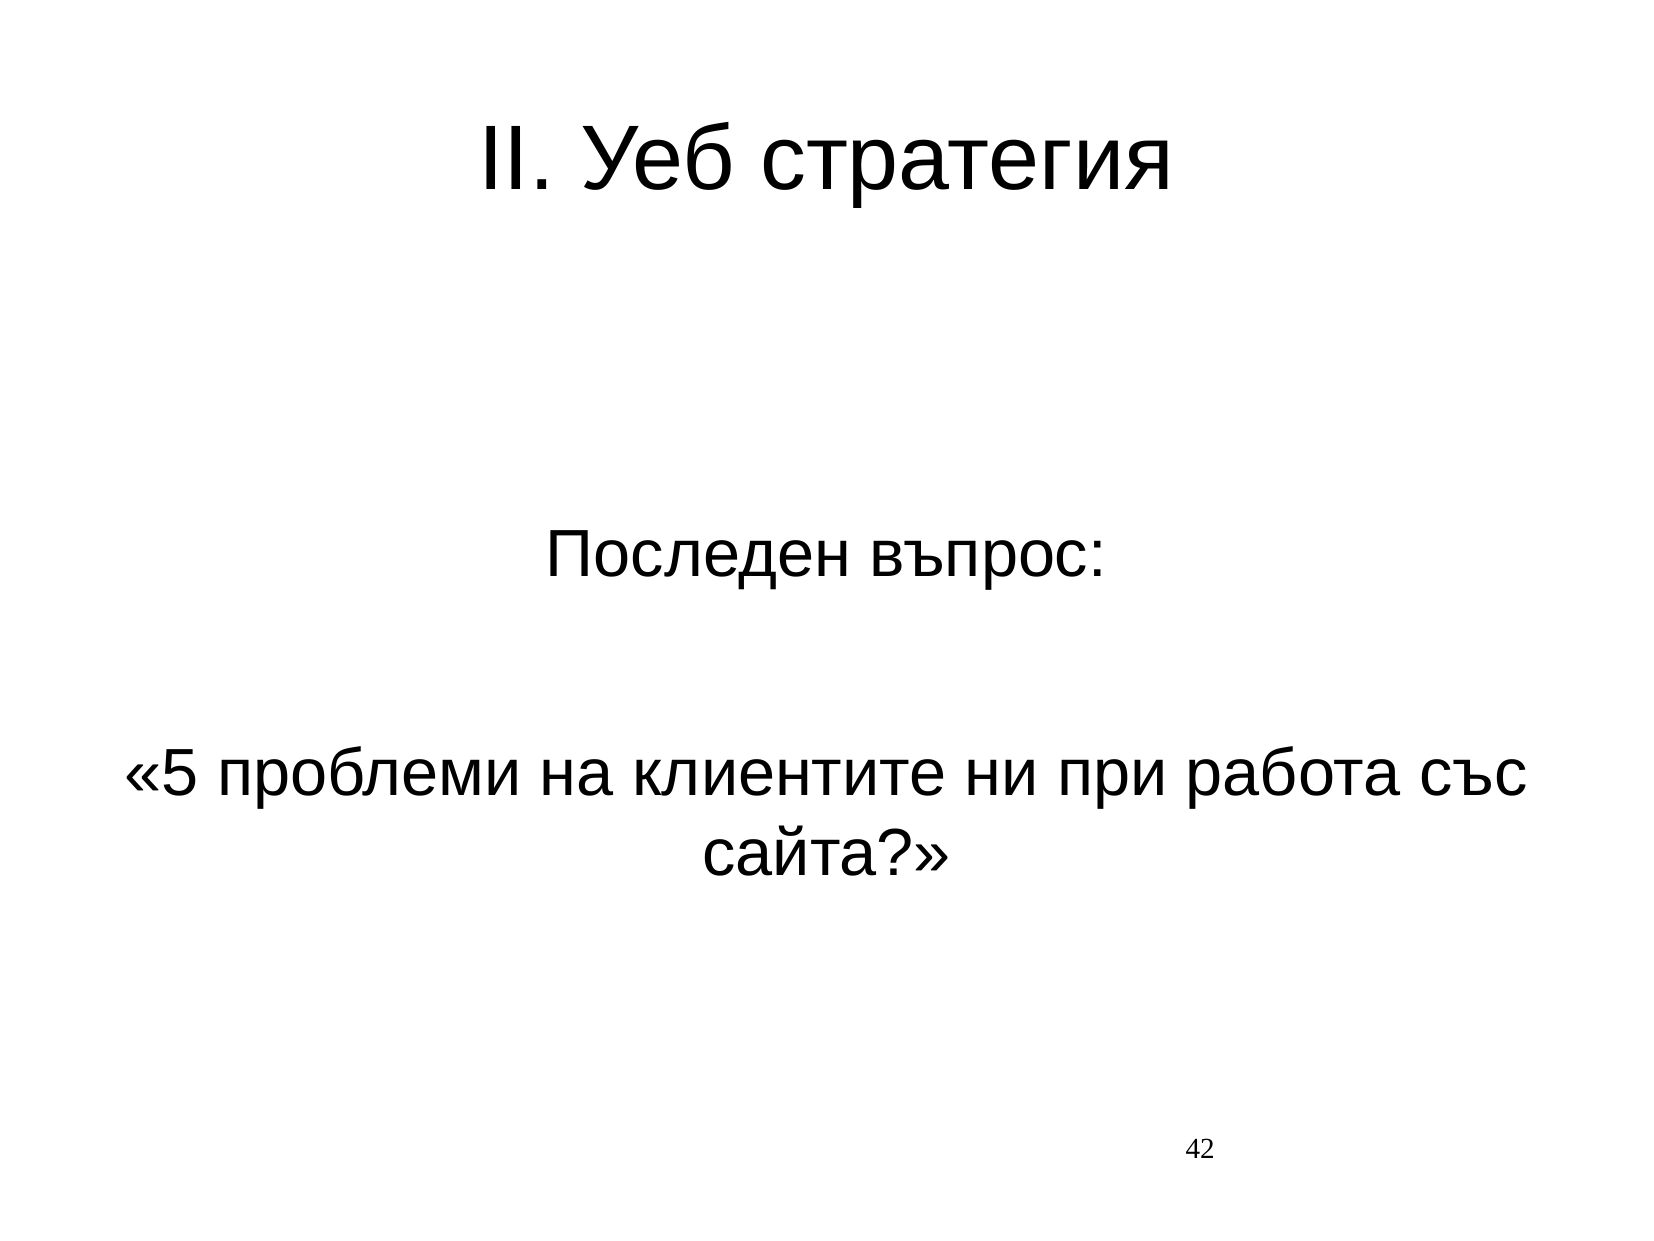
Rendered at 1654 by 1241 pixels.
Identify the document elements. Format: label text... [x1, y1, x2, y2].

subtitle Последен въпрос: «5 проблеми на клиентите ни при работа със сайта?» [82, 290, 1571, 1109]
title II. Уеб стратегия [82, 49, 1571, 257]
text_box [1185, 1129, 1571, 1216]
